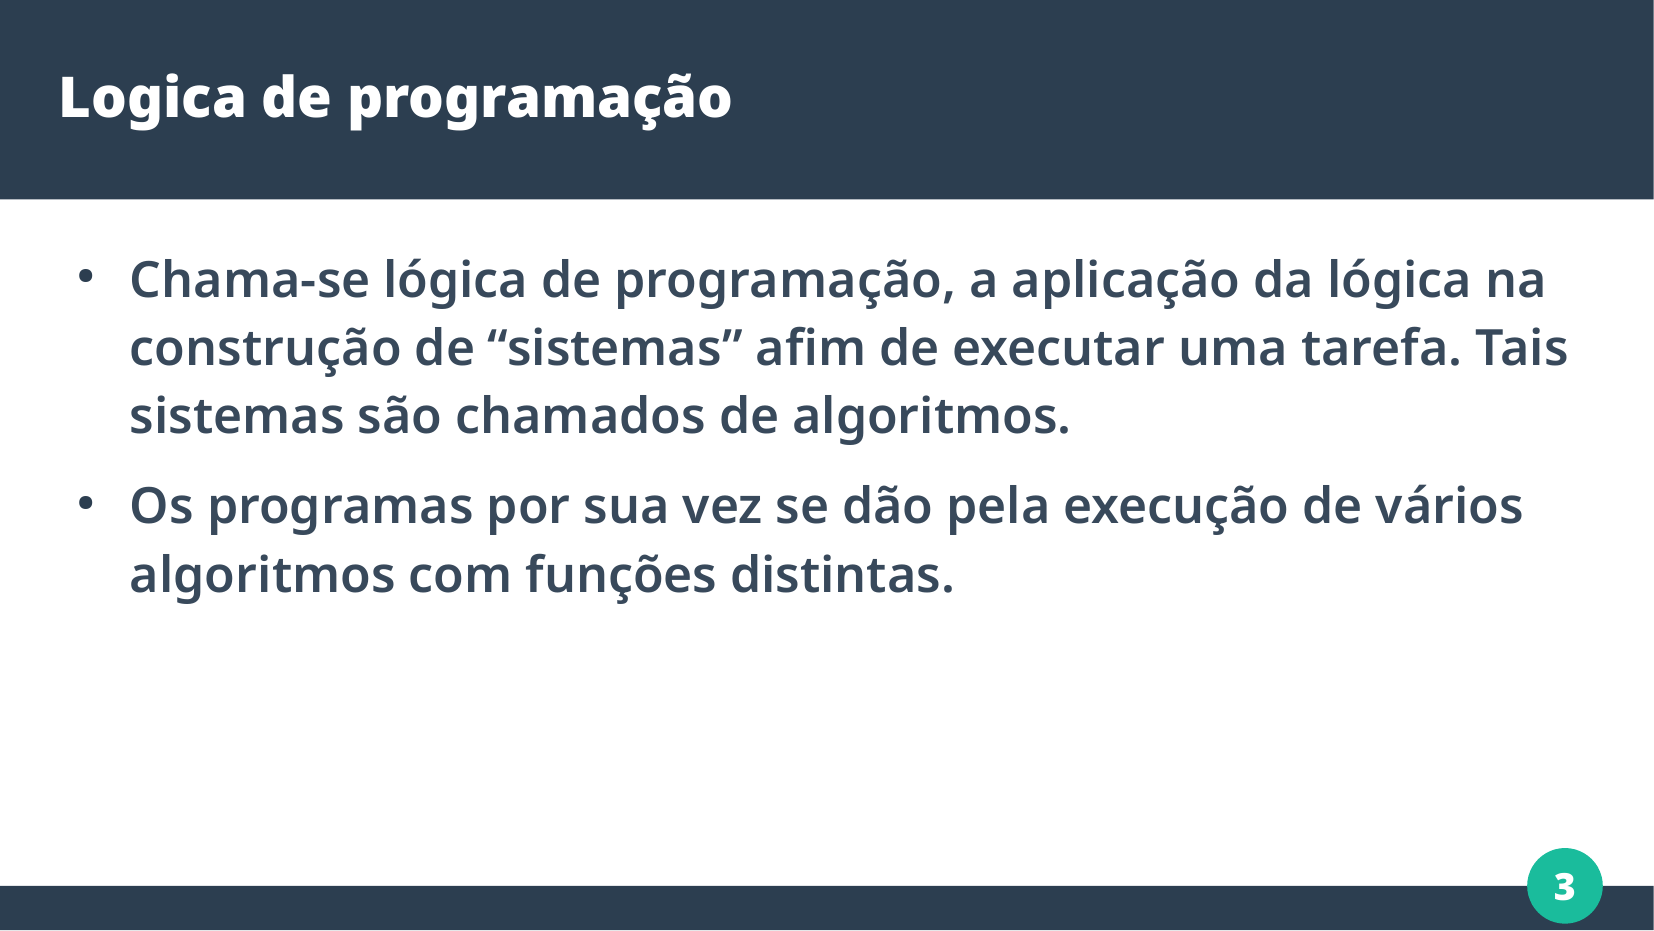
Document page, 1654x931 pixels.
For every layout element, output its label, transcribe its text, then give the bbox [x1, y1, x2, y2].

list Chama-se lógica de programação, a aplicação da lógica na construção de “sistemas” afim de executar uma tarefa. Tais sistemas são chamados de algoritmos. Os programas por sua vez se dão pela execução de vários algoritmos com funções distintas. [59, 243, 1595, 864]
title Logica de programação [59, 37, 1595, 156]
